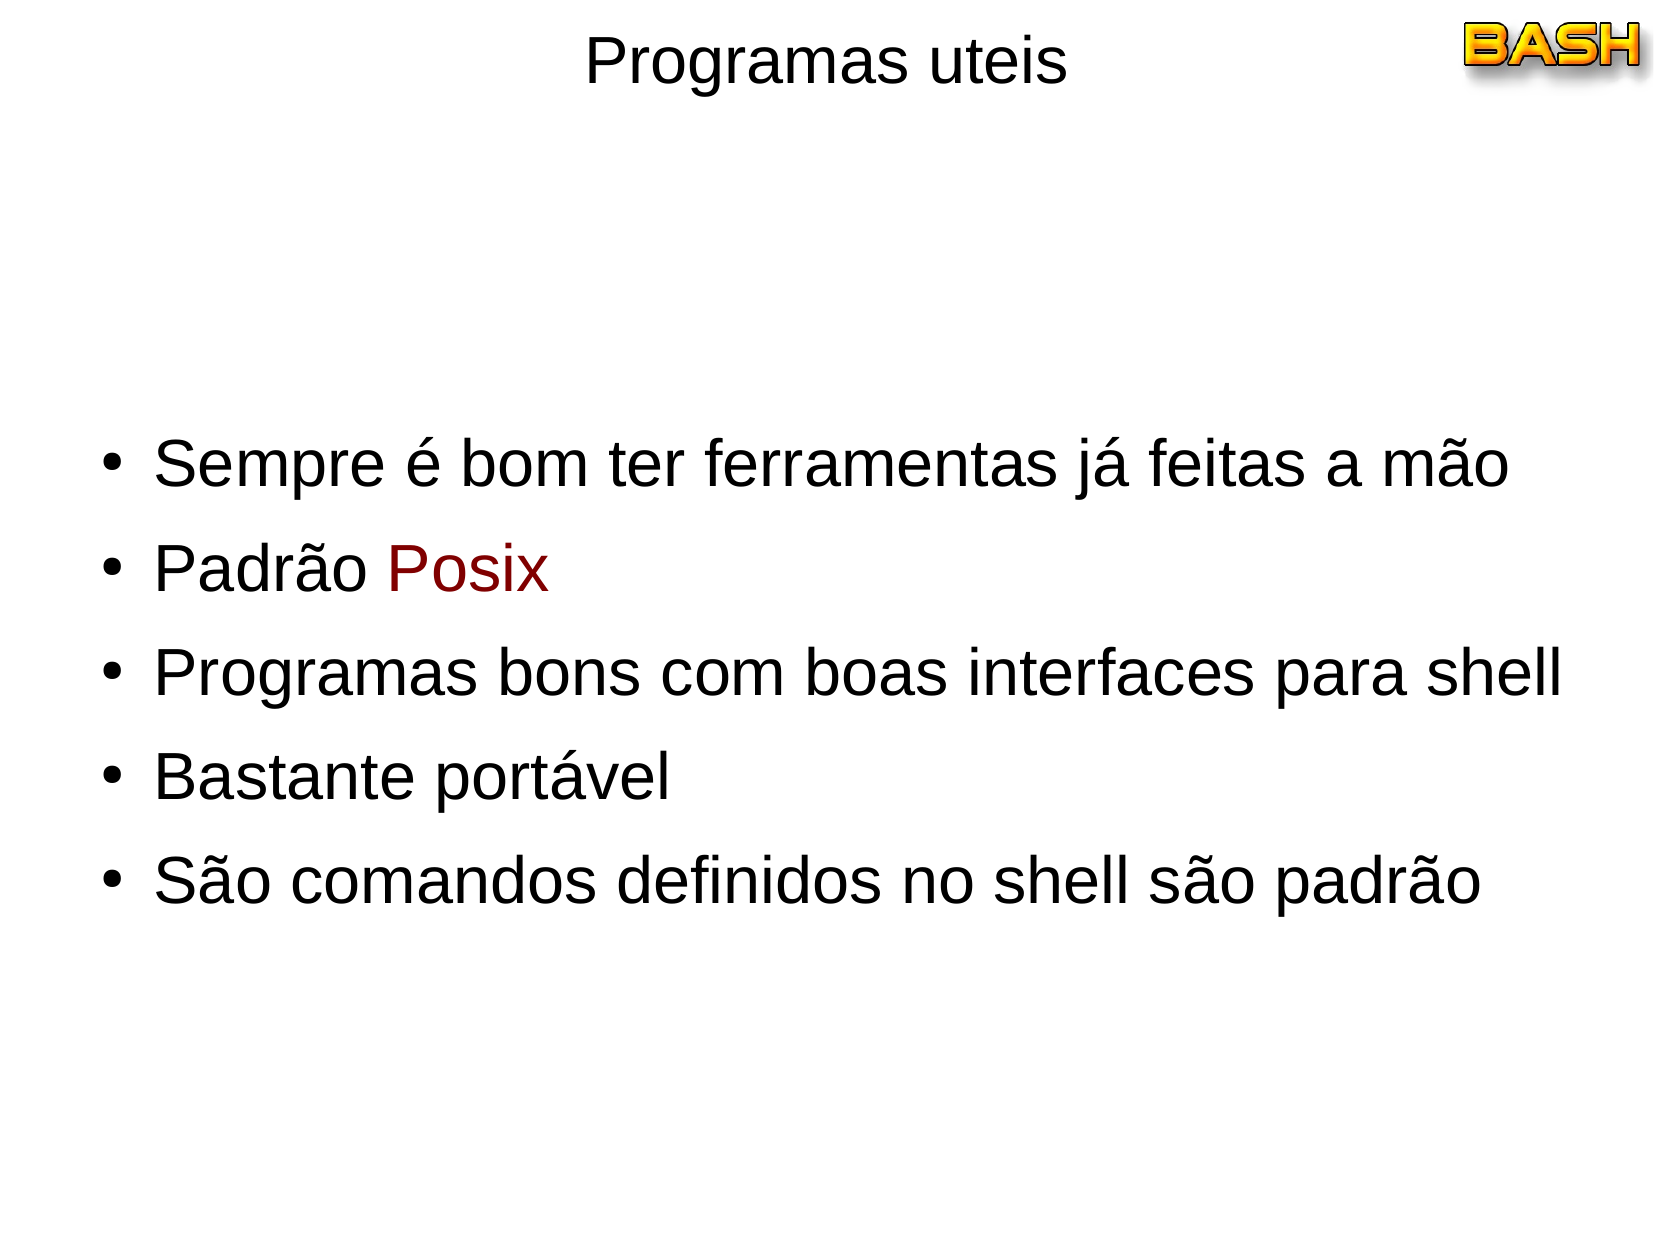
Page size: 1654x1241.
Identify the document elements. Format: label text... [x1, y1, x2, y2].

title Programas uteis [82, 22, 1571, 98]
picture [1450, 0, 1654, 96]
list Sempre é bom ter ferramentas já feitas a mão Padrão Posix Programas bons com boas interfaces para shell Bastante portável São comandos definidos no shell são padrão [82, 426, 1571, 919]
